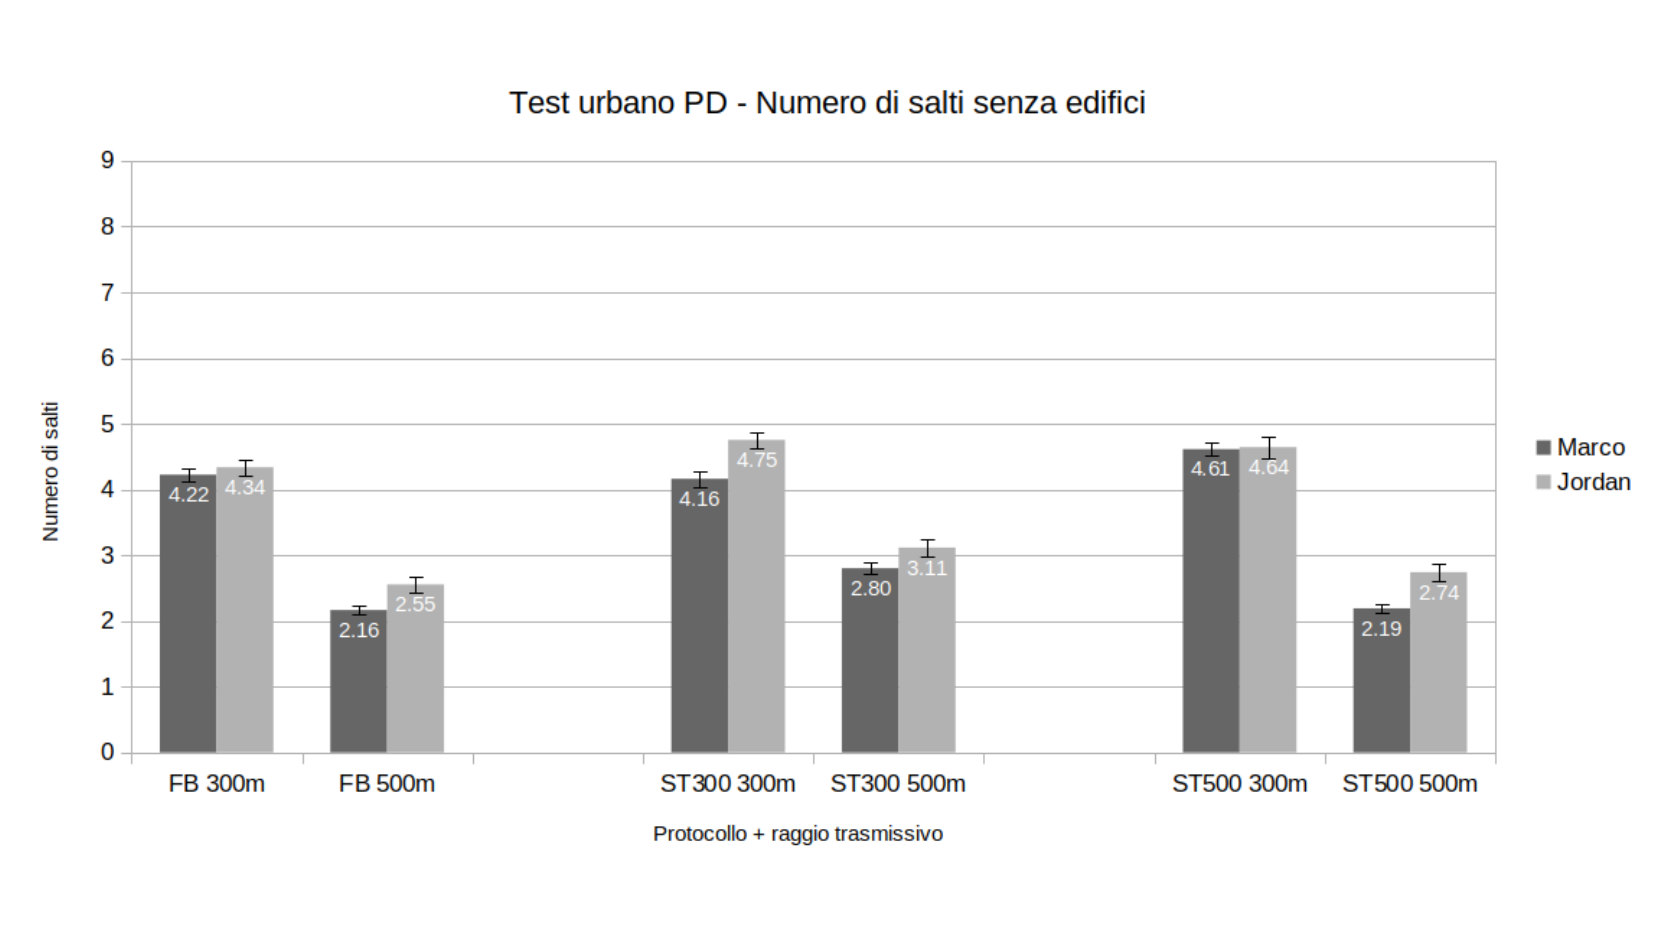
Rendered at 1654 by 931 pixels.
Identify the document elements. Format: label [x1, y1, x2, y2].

picture [0, 50, 1654, 880]
